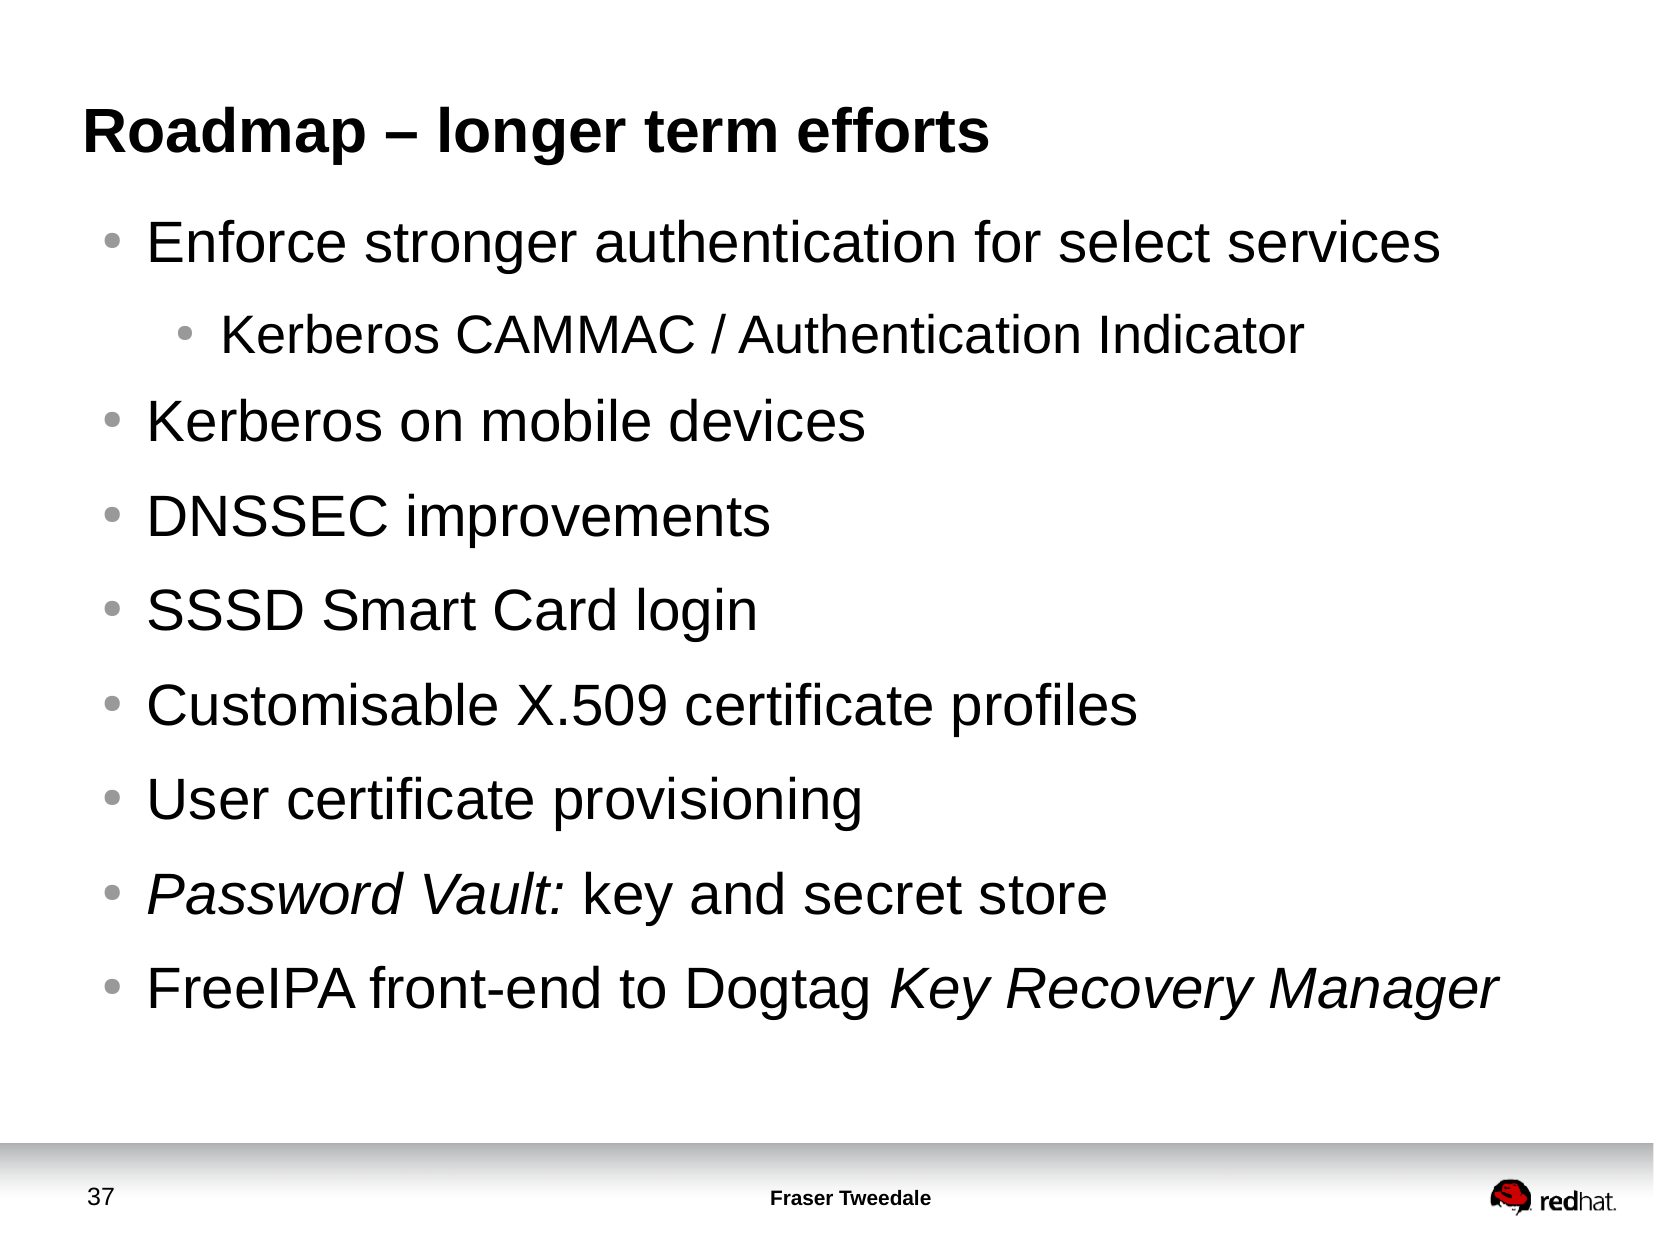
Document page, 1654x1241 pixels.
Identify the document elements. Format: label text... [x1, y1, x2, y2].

list Enforce stronger authentication for select services Kerberos CAMMAC / Authentication Indicator Kerberos on mobile devices DNSSEC improvements SSSD Smart Card login Customisable X.509 certificate profiles User certificate provisioning Password Vault: key and secret store FreeIPA front-end to Dogtag Key Recovery Manager [86, 210, 1576, 1022]
picture [0, 1143, 1654, 1241]
title Roadmap – longer term efforts [82, 37, 1571, 226]
